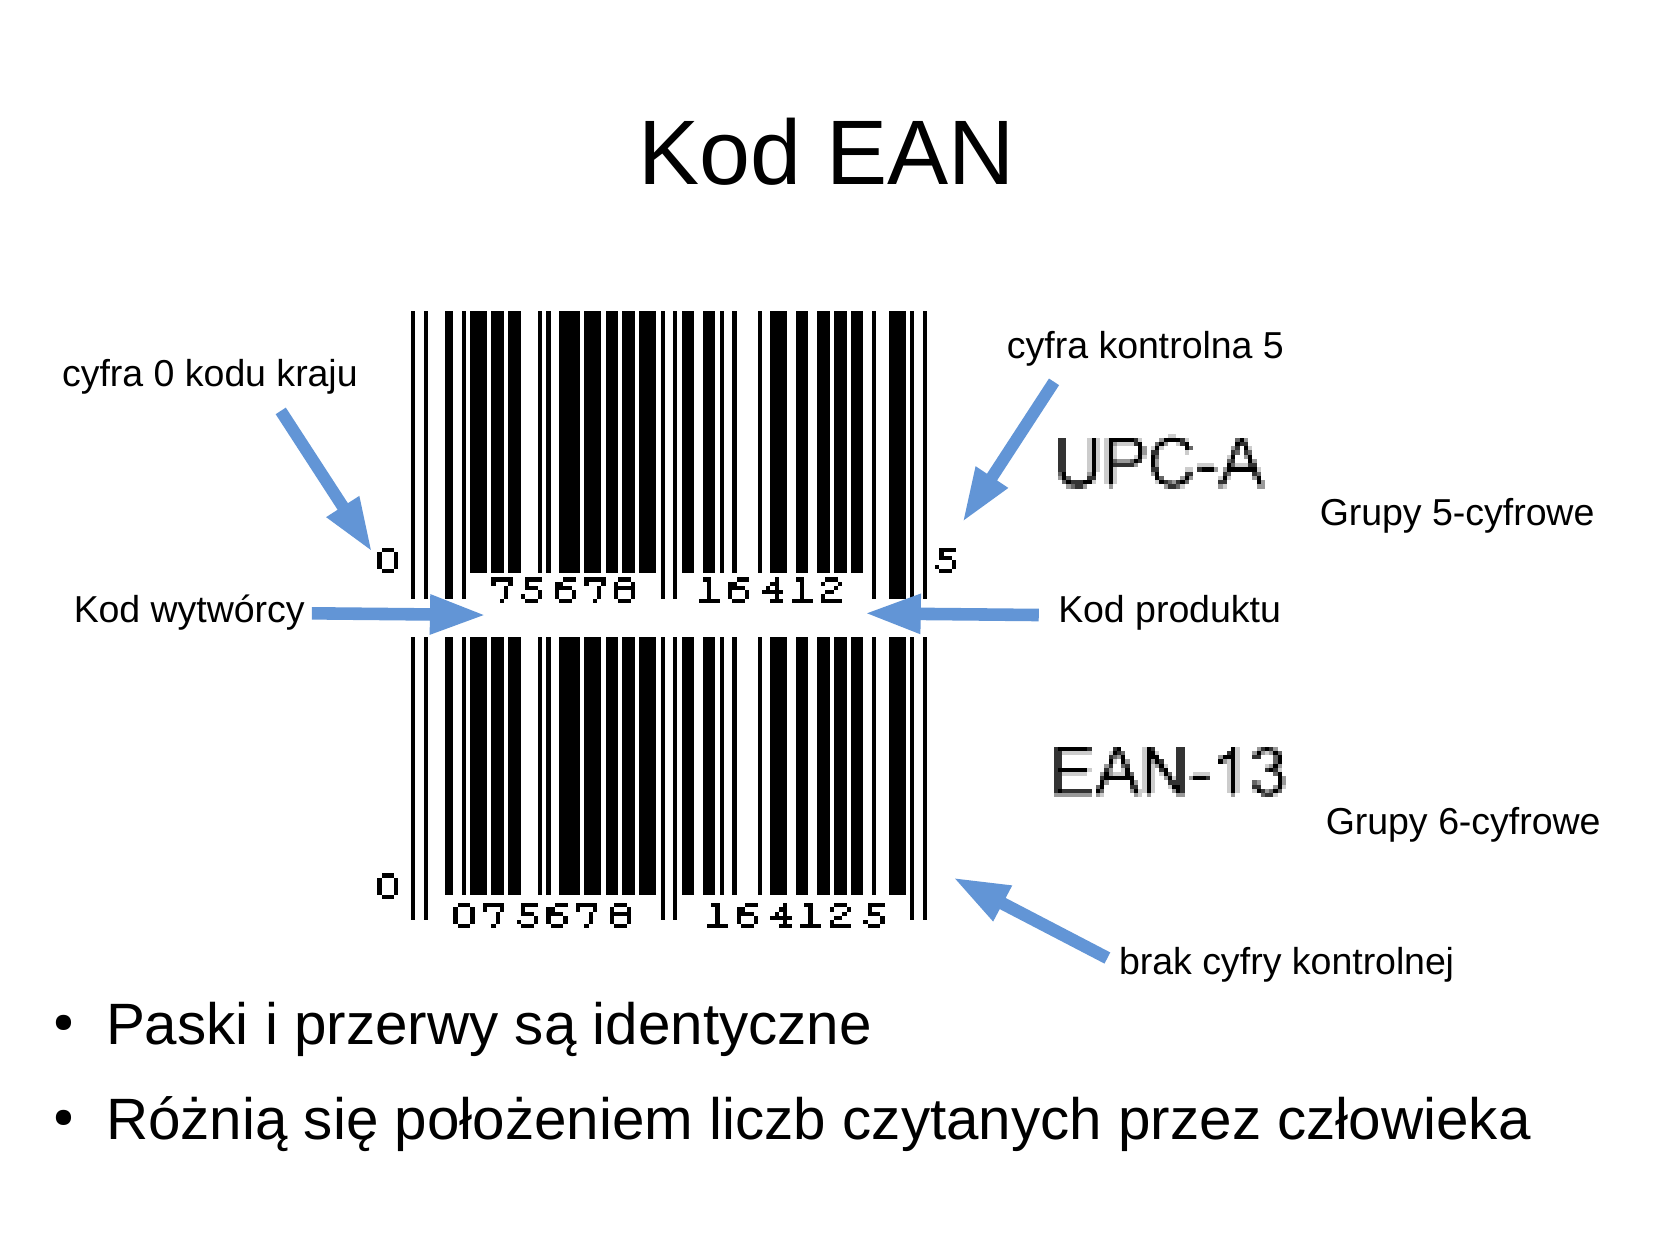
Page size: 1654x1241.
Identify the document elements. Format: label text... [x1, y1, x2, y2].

list [35, 290, 1642, 992]
list [302, 402, 366, 500]
text_box Grupy 6-cyfrowe [1311, 793, 1616, 851]
list Paski i przerwy są identyczne Różnią się położeniem liczb czytanych przez człowieka [35, 992, 1642, 1229]
text_box Kod wytwórcy [59, 580, 320, 638]
text_box cyfra 0 kodu kraju [47, 344, 373, 402]
title Kod EAN [82, 49, 1571, 257]
text_box brak cyfry kontrolnej [1104, 933, 1469, 990]
text_box Kod produktu [1043, 580, 1296, 638]
picture [259, 286, 1288, 981]
text_box Grupy 5-cyfrowe [1305, 484, 1610, 542]
text_box cyfra kontrolna 5 [992, 317, 1299, 375]
